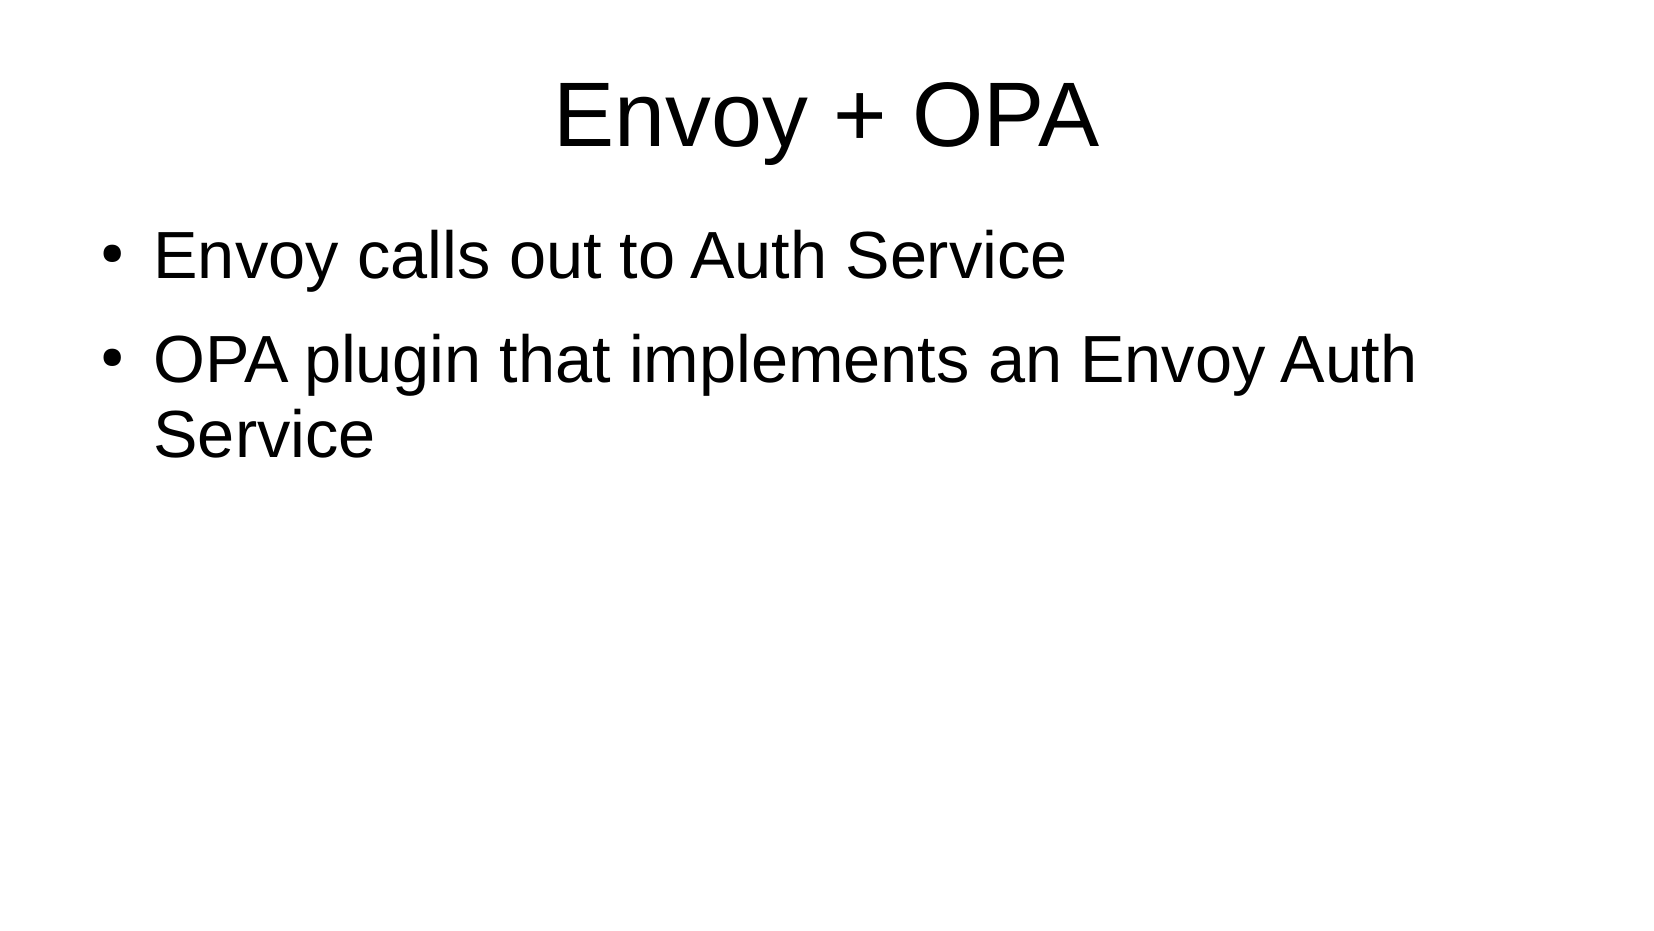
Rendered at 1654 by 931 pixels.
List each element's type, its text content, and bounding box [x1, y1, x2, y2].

title Envoy + OPA [82, 37, 1571, 193]
list Envoy calls out to Auth Service OPA plugin that implements an Envoy Auth Service [82, 217, 1571, 758]
